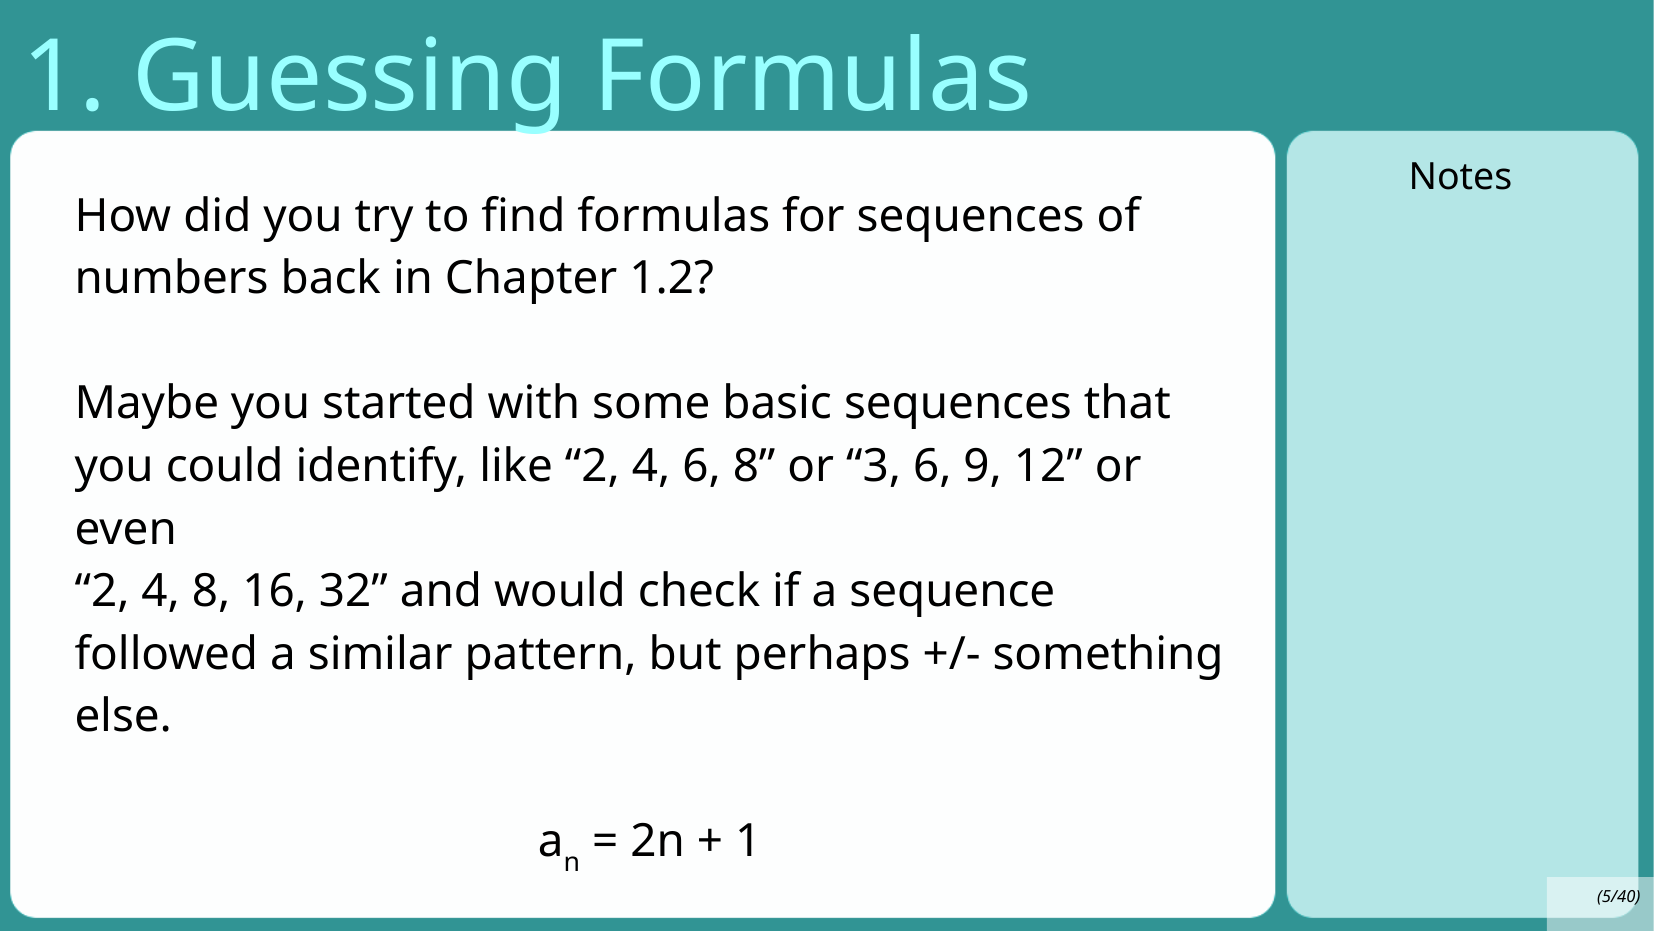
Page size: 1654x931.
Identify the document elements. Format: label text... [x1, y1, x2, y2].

text_box Notes [1290, 141, 1631, 661]
title 1. Guessing Formulas [22, 13, 1511, 130]
text_box (<number>/40) [1546, 877, 1654, 931]
picture [0, 0, 1654, 931]
text_box How did you try to find formulas for sequences of numbers back in Chapter 1.2? Maybe you started with some basic sequences that you could identify, like “2, 4, 6, 8” or “3, 6, 9, 12” or even “2, 4, 8, 16, 32” and would check if a sequence followed a similar pattern, but perhaps +/- something else. an = 2n + 1 = 3, 5, 7, 9, … [74, 182, 1244, 761]
